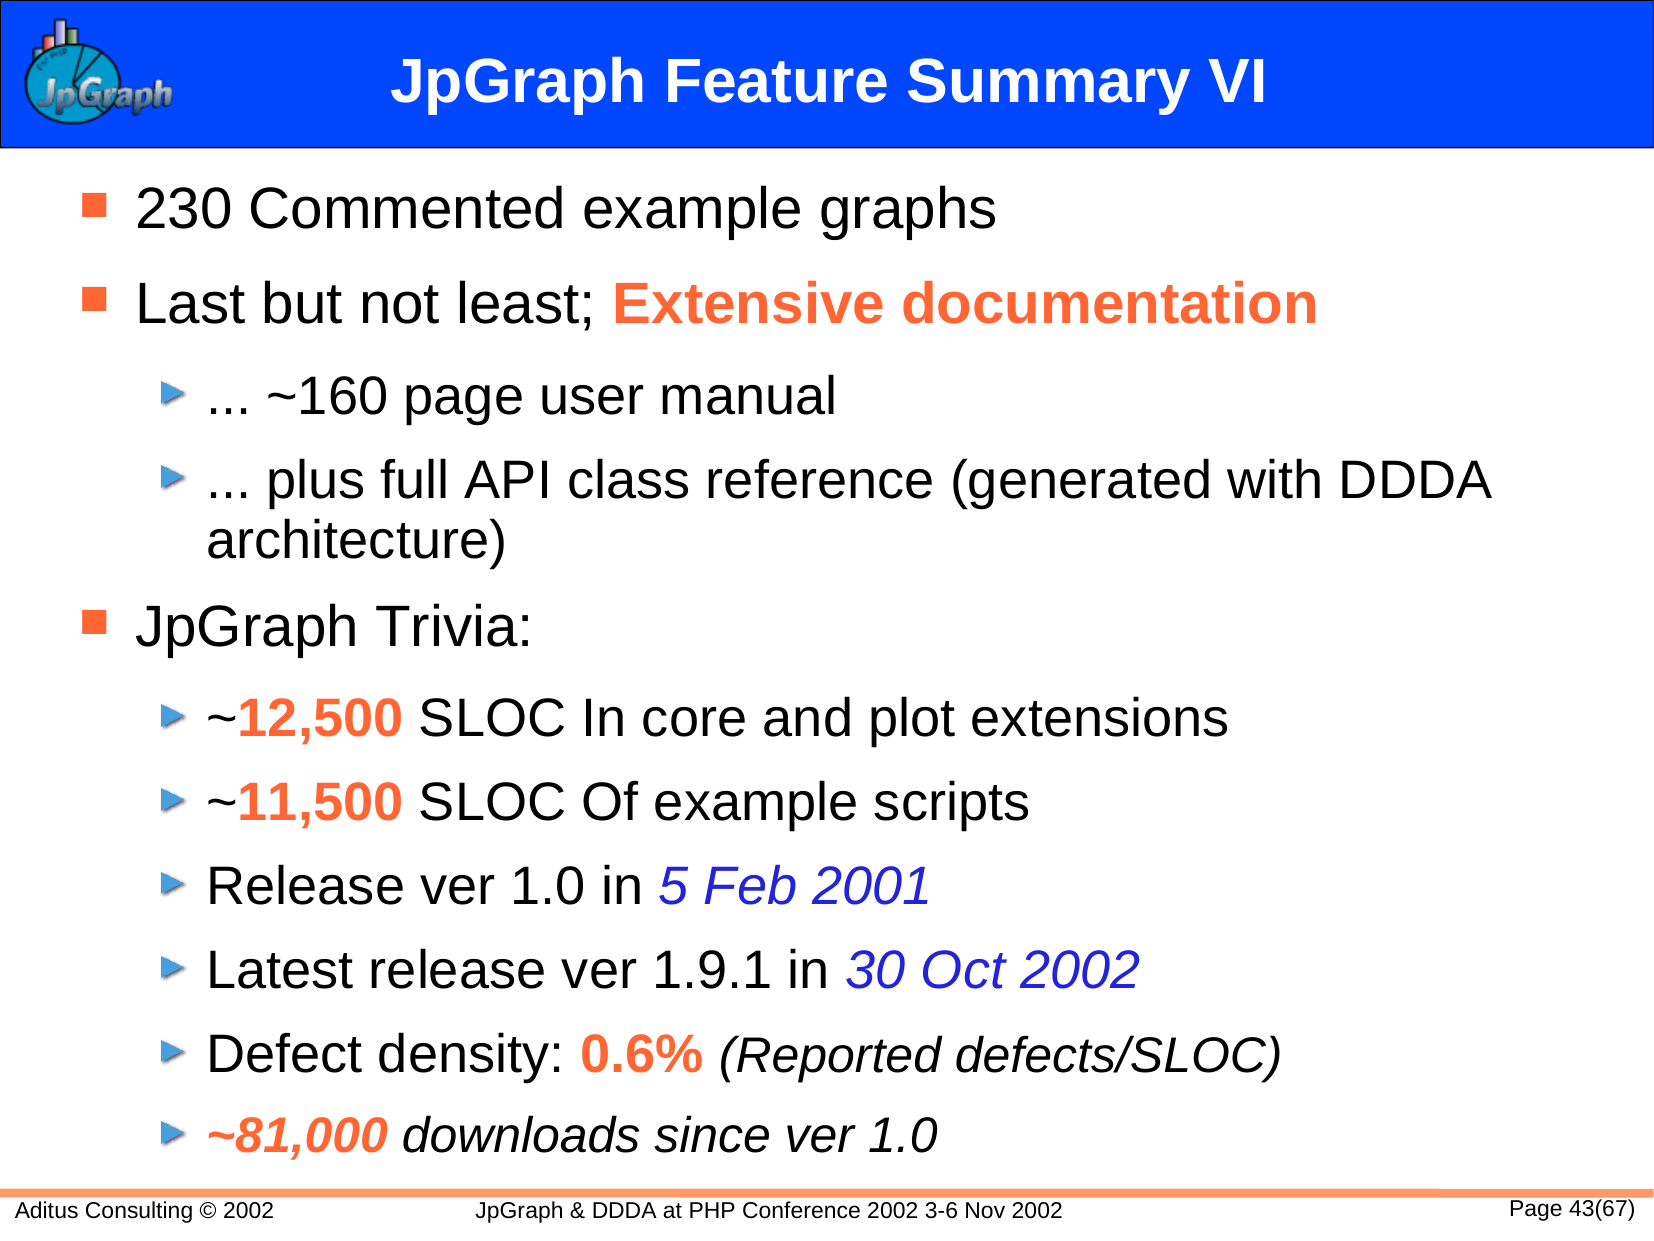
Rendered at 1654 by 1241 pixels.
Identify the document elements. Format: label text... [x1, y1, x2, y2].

picture [20, 17, 123, 128]
list 230 Commented example graphs Last but not least; Extensive documentation ... ~160 page user manual ... plus full API class reference (generated with DDDA architecture) JpGraph Trivia: ~12,500 SLOC In core and plot extensions ~11,500 SLOC Of example scripts Release ver 1.0 in 5 Feb 2001 Latest release ver 1.9.1 in 30 Oct 2002 Defect density: 0.6% (Reported defects/SLOC) ~81,000 downloads since ver 1.0 [64, 177, 1580, 1168]
title JpGraph Feature Summary VI [123, 0, 1536, 163]
